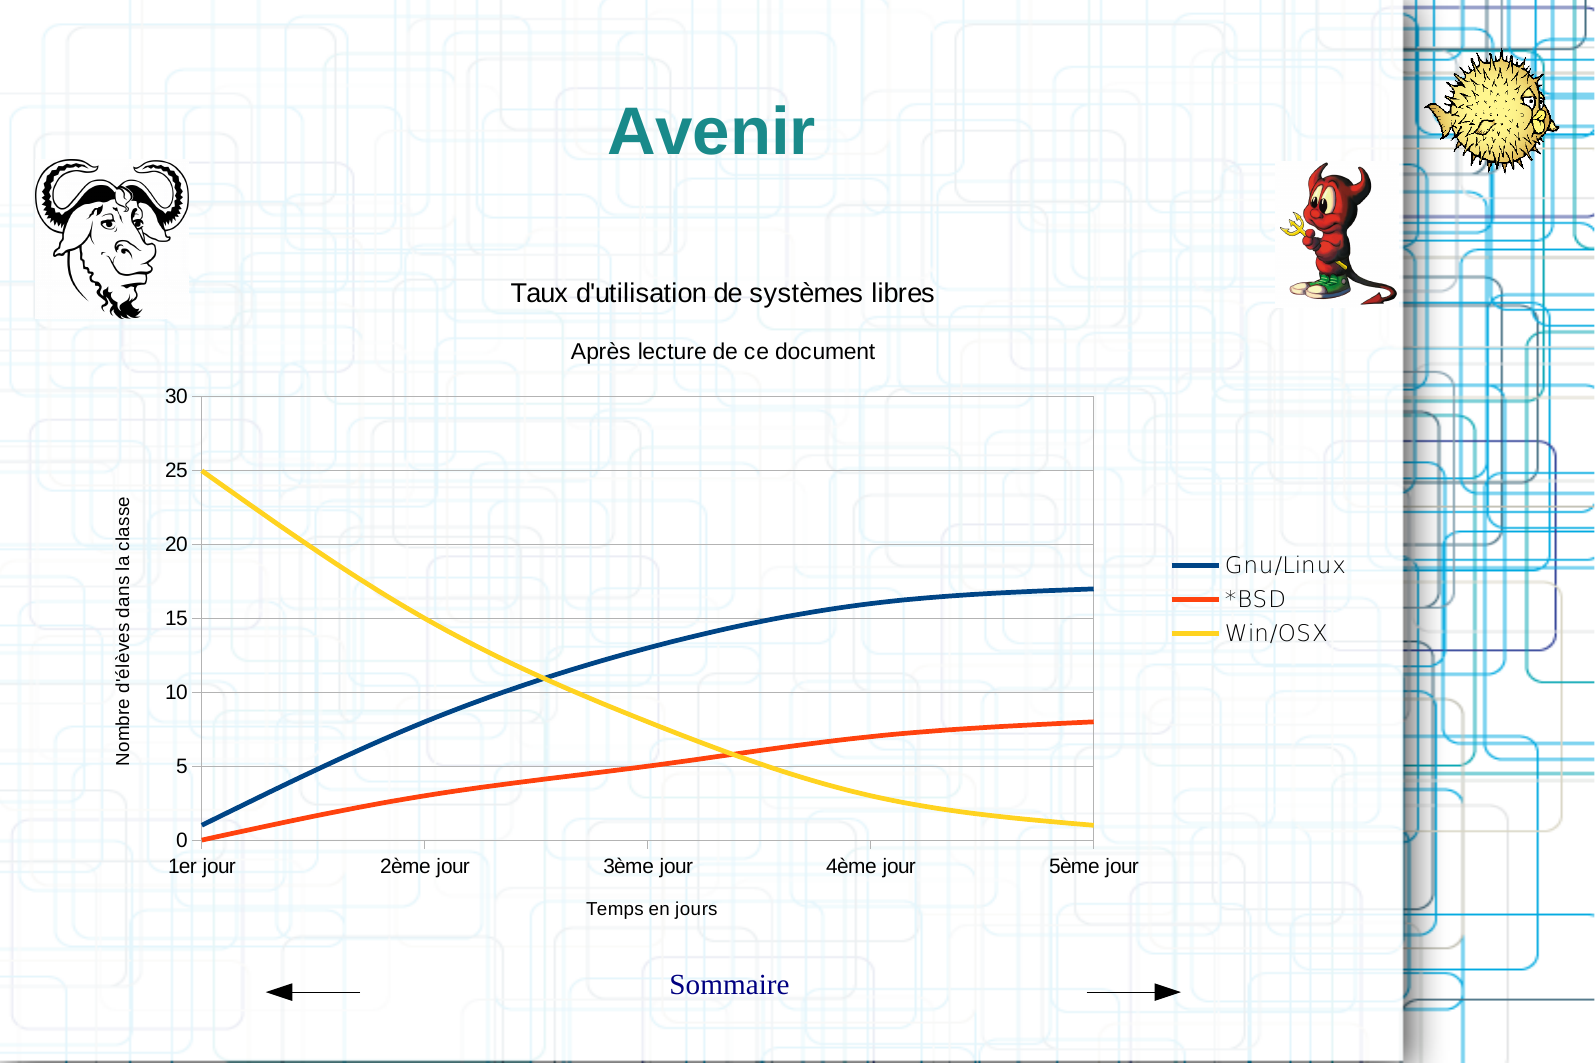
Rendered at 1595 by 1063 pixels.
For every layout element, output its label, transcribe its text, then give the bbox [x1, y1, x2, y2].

chart [79, 248, 1367, 951]
picture [0, 0, 1595, 1063]
title Avenir [56, 42, 1367, 220]
